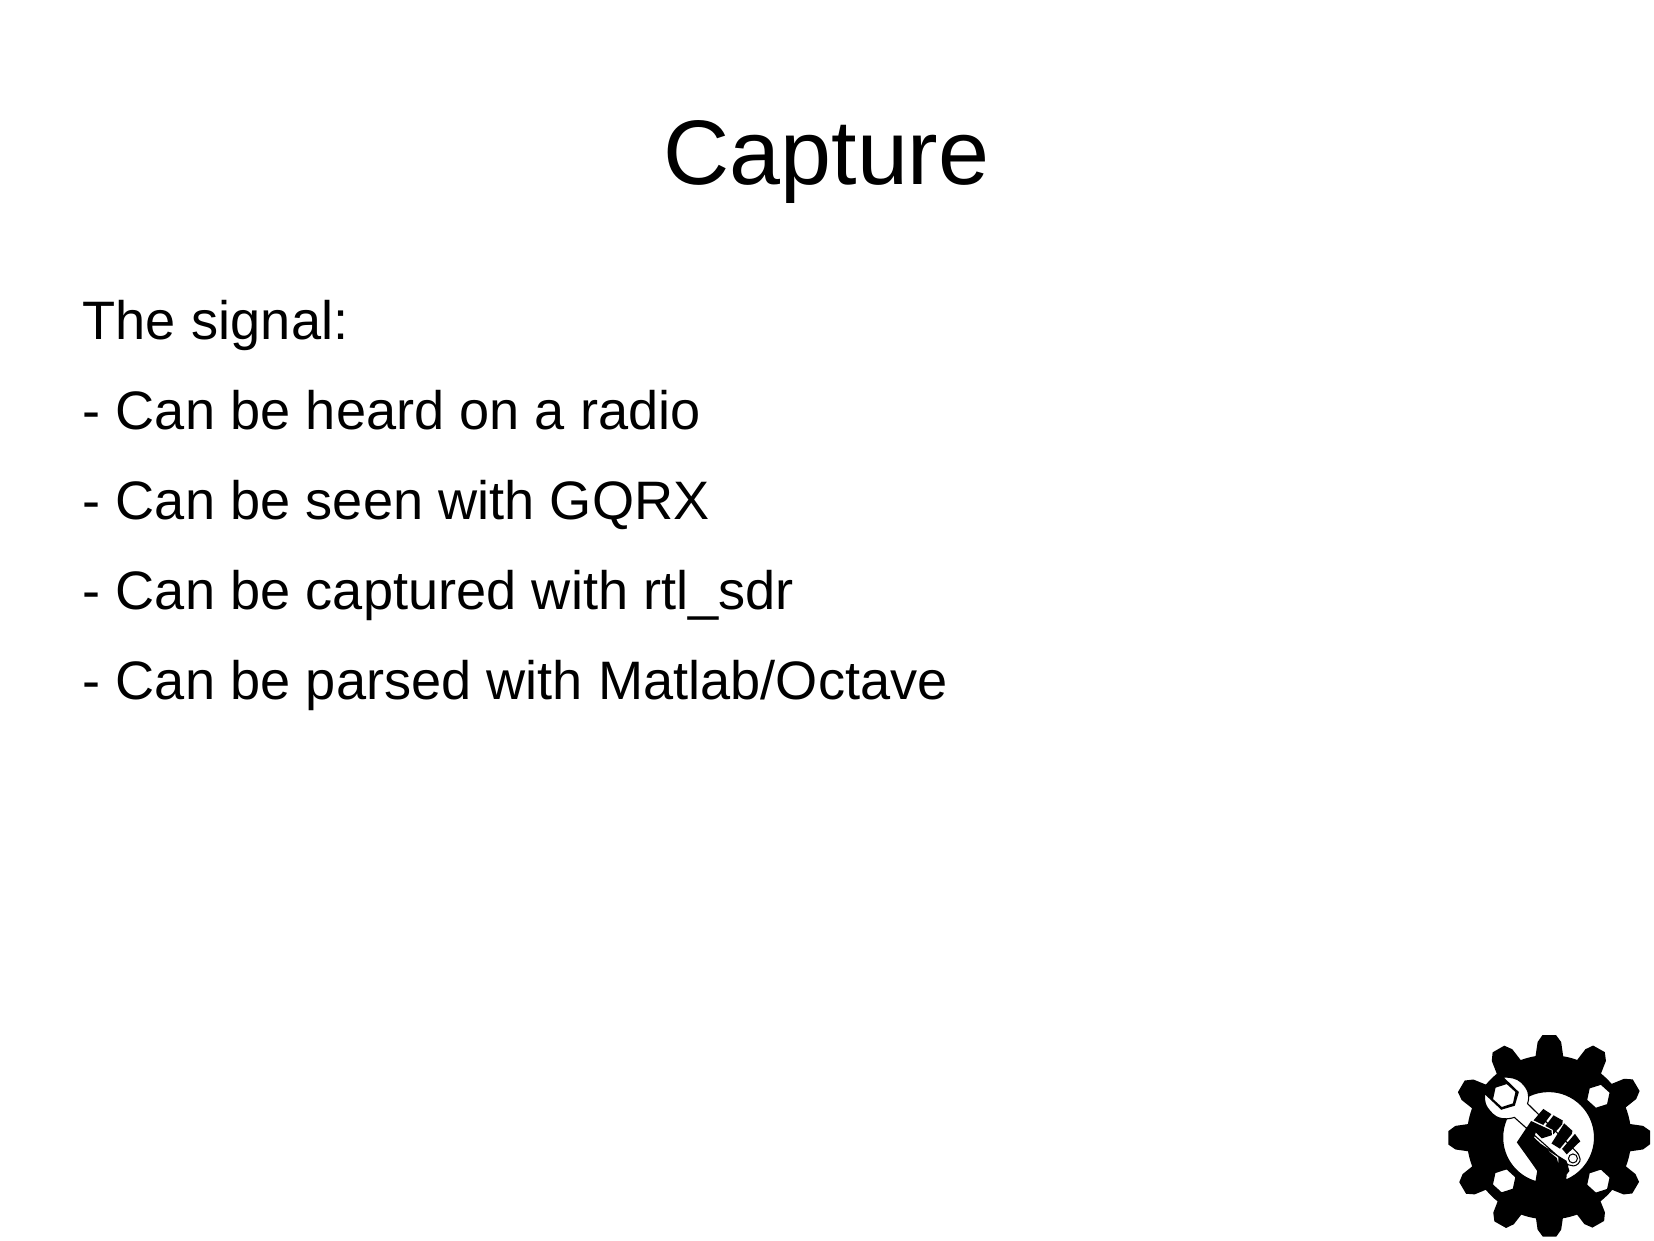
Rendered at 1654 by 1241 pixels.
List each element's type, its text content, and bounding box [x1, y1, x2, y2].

title Capture [82, 49, 1571, 257]
picture [1444, 1031, 1654, 1241]
list The signal: - Can be heard on a radio - Can be seen with GQRX - Can be captured with rtl_sdr - Can be parsed with Matlab/Octave [82, 290, 1571, 1010]
